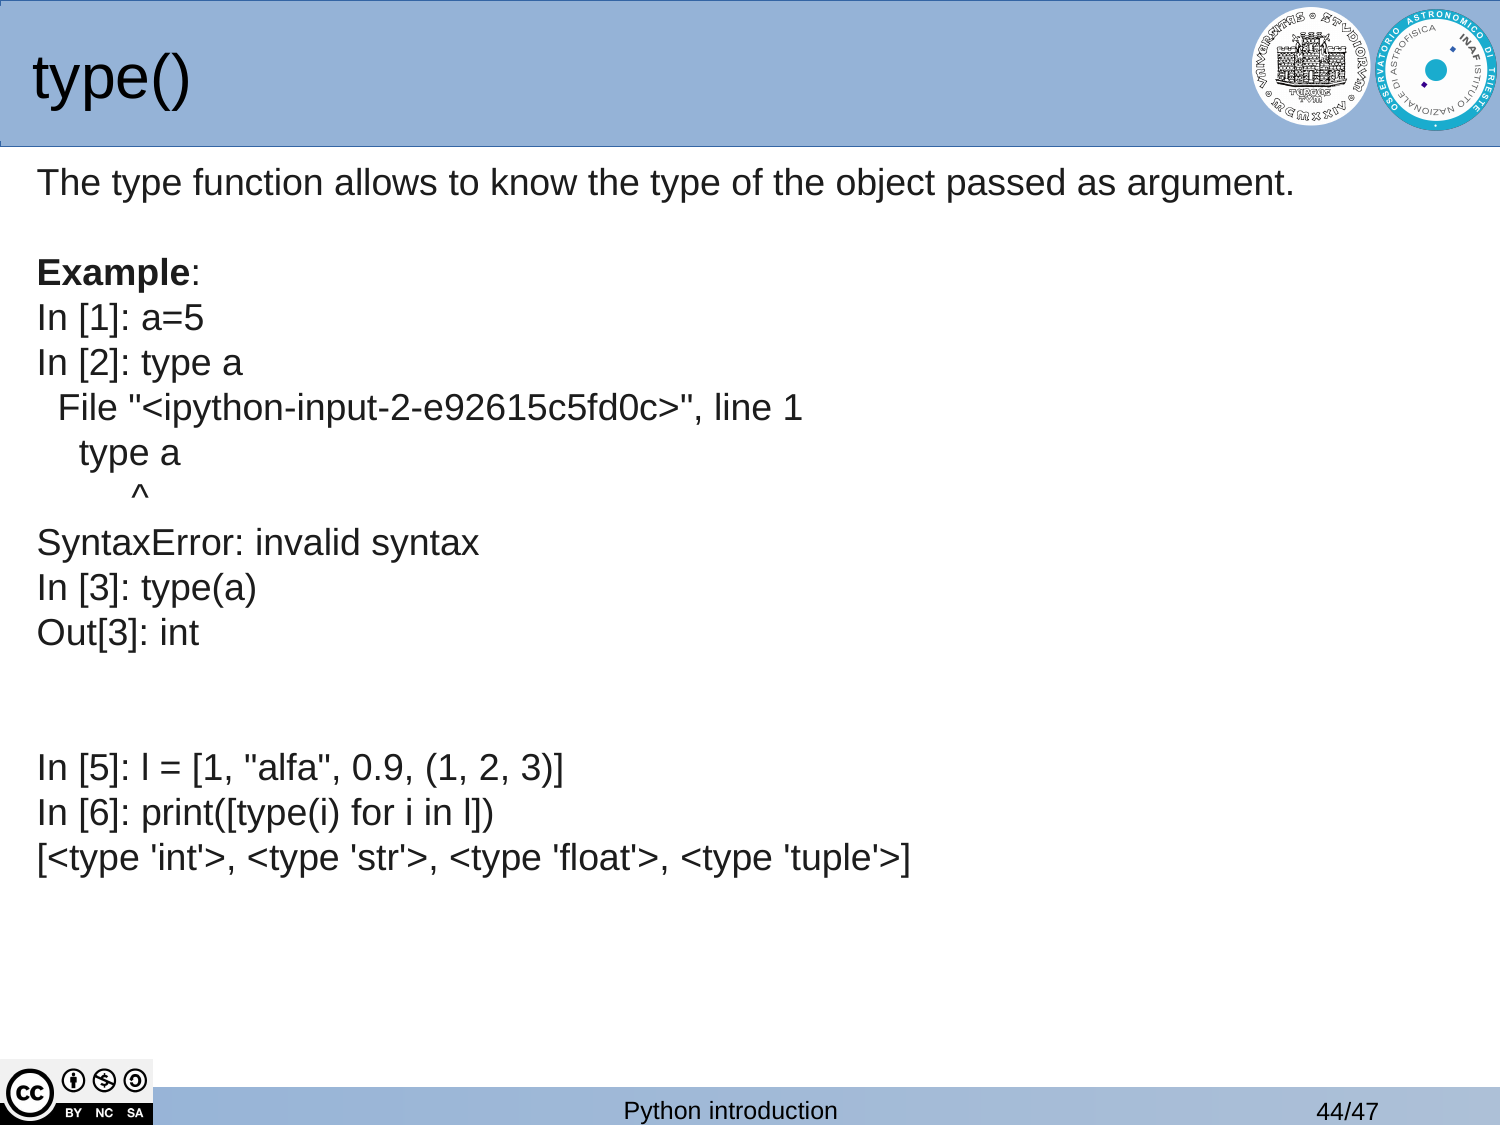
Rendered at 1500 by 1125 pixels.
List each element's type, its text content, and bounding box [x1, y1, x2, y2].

text_box type() [0, 5, 1243, 141]
list The type function allows to know the type of the object passed as argument. Example: In [1]: a=5 In [2]: type a File "<ipython-input-2-e92615c5fd0c>", line 1 type a ^ SyntaxError: invalid syntax In [3]: type(a) Out[3]: int In [5]: l = [1, "alfa", 0.9, (1, 2, 3)] In [6]: print([type(i) for i in l]) [<type 'int'>, <type 'str'>, <type 'float'>, <type 'tuple'>] [21, 150, 1455, 1087]
picture [0, 1059, 153, 1125]
picture [1252, 0, 1500, 156]
